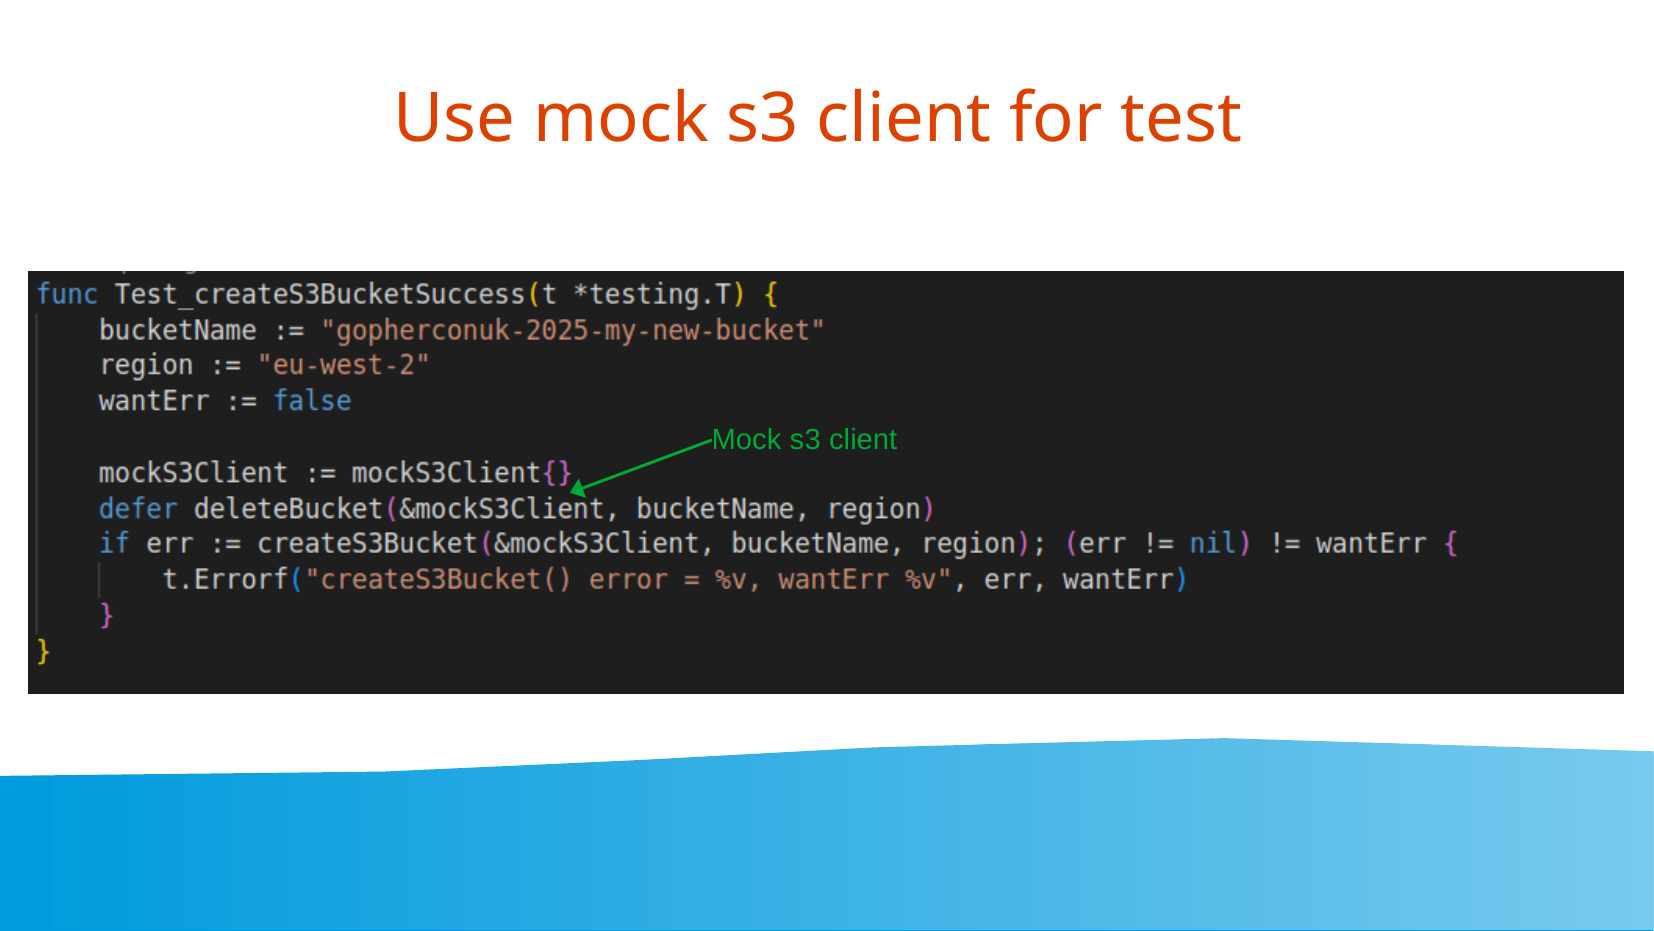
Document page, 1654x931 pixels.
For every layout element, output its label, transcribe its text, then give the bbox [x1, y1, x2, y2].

picture [28, 271, 1624, 694]
title Use mock s3 client for test [80, 25, 1557, 204]
text_box Mock s3 client [696, 415, 921, 497]
